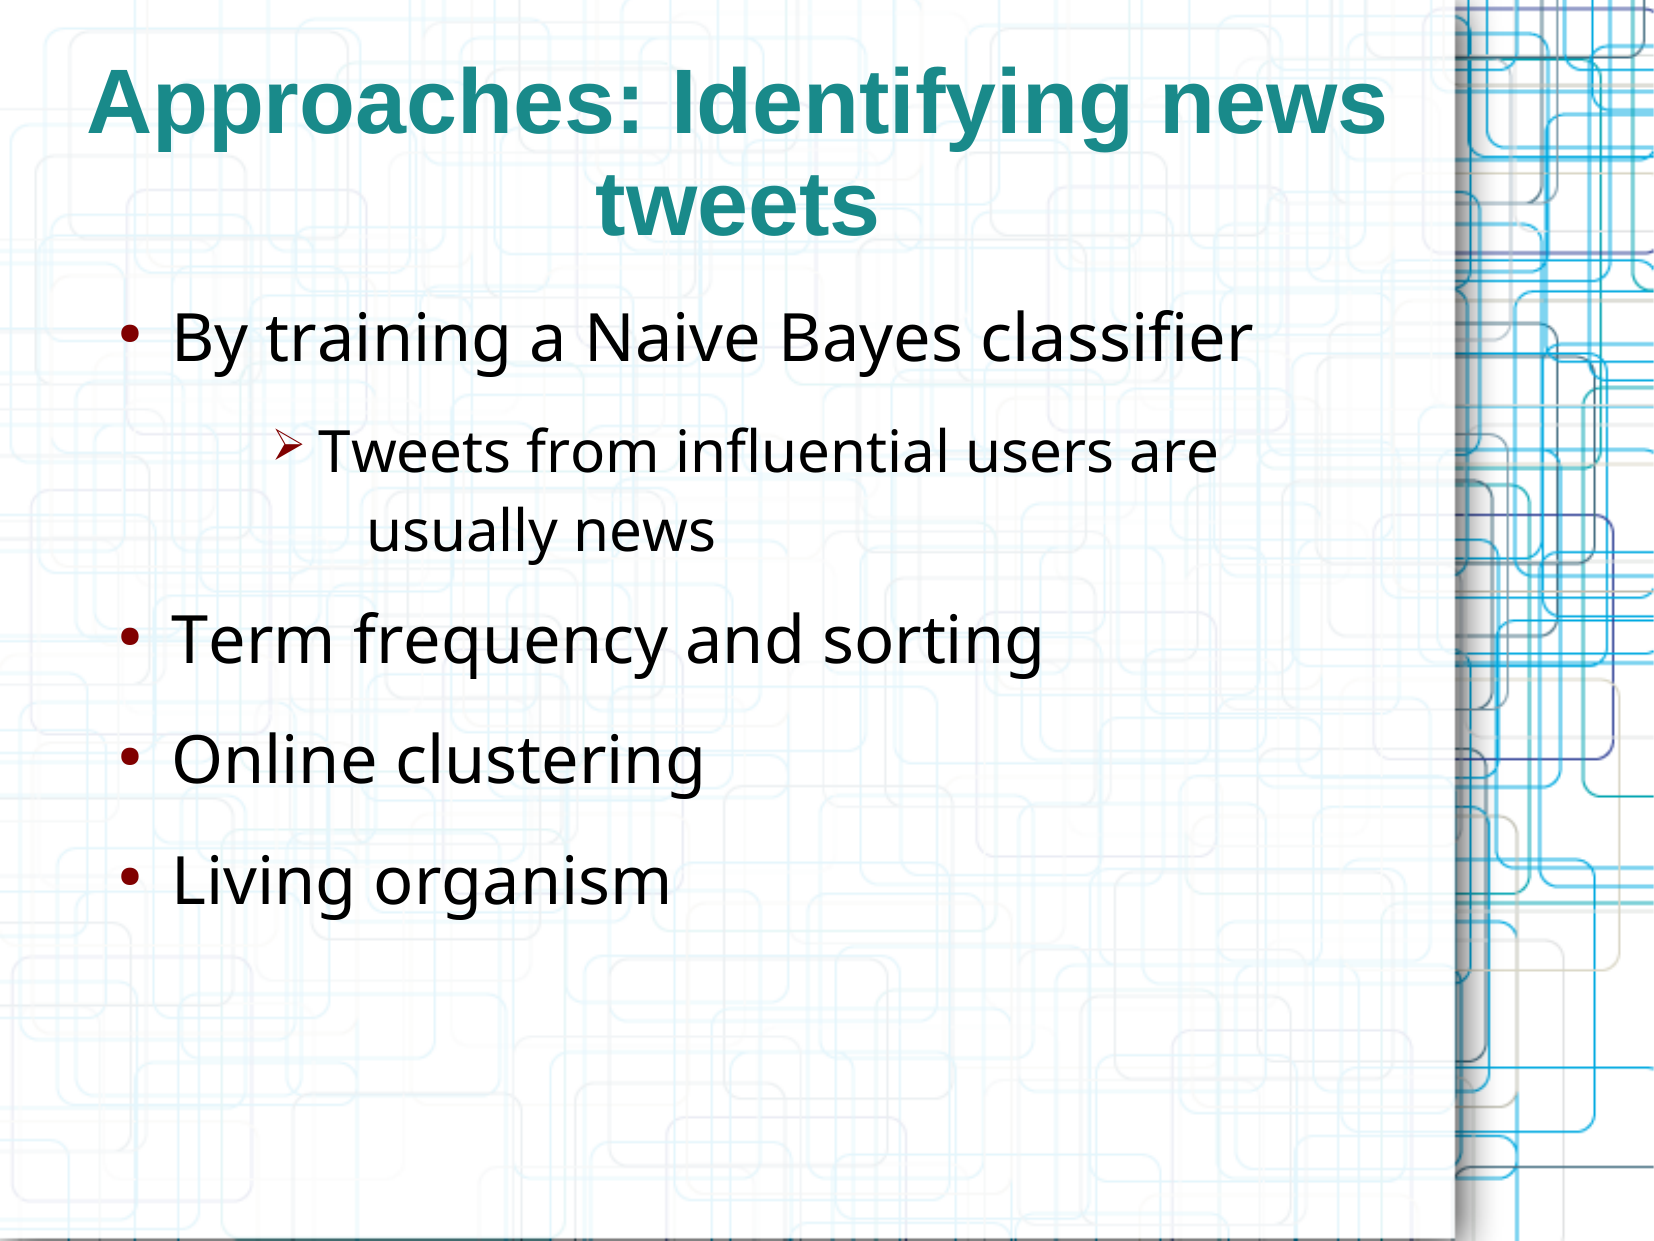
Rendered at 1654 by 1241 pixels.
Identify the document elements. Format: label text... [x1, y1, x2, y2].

picture [0, 0, 1654, 1241]
title Approaches: Identifying news tweets [59, 49, 1418, 257]
list By training a Naive Bayes classifier Tweets from influential users are usually news Term frequency and sorting Online clustering Living organism [82, 290, 1418, 1010]
